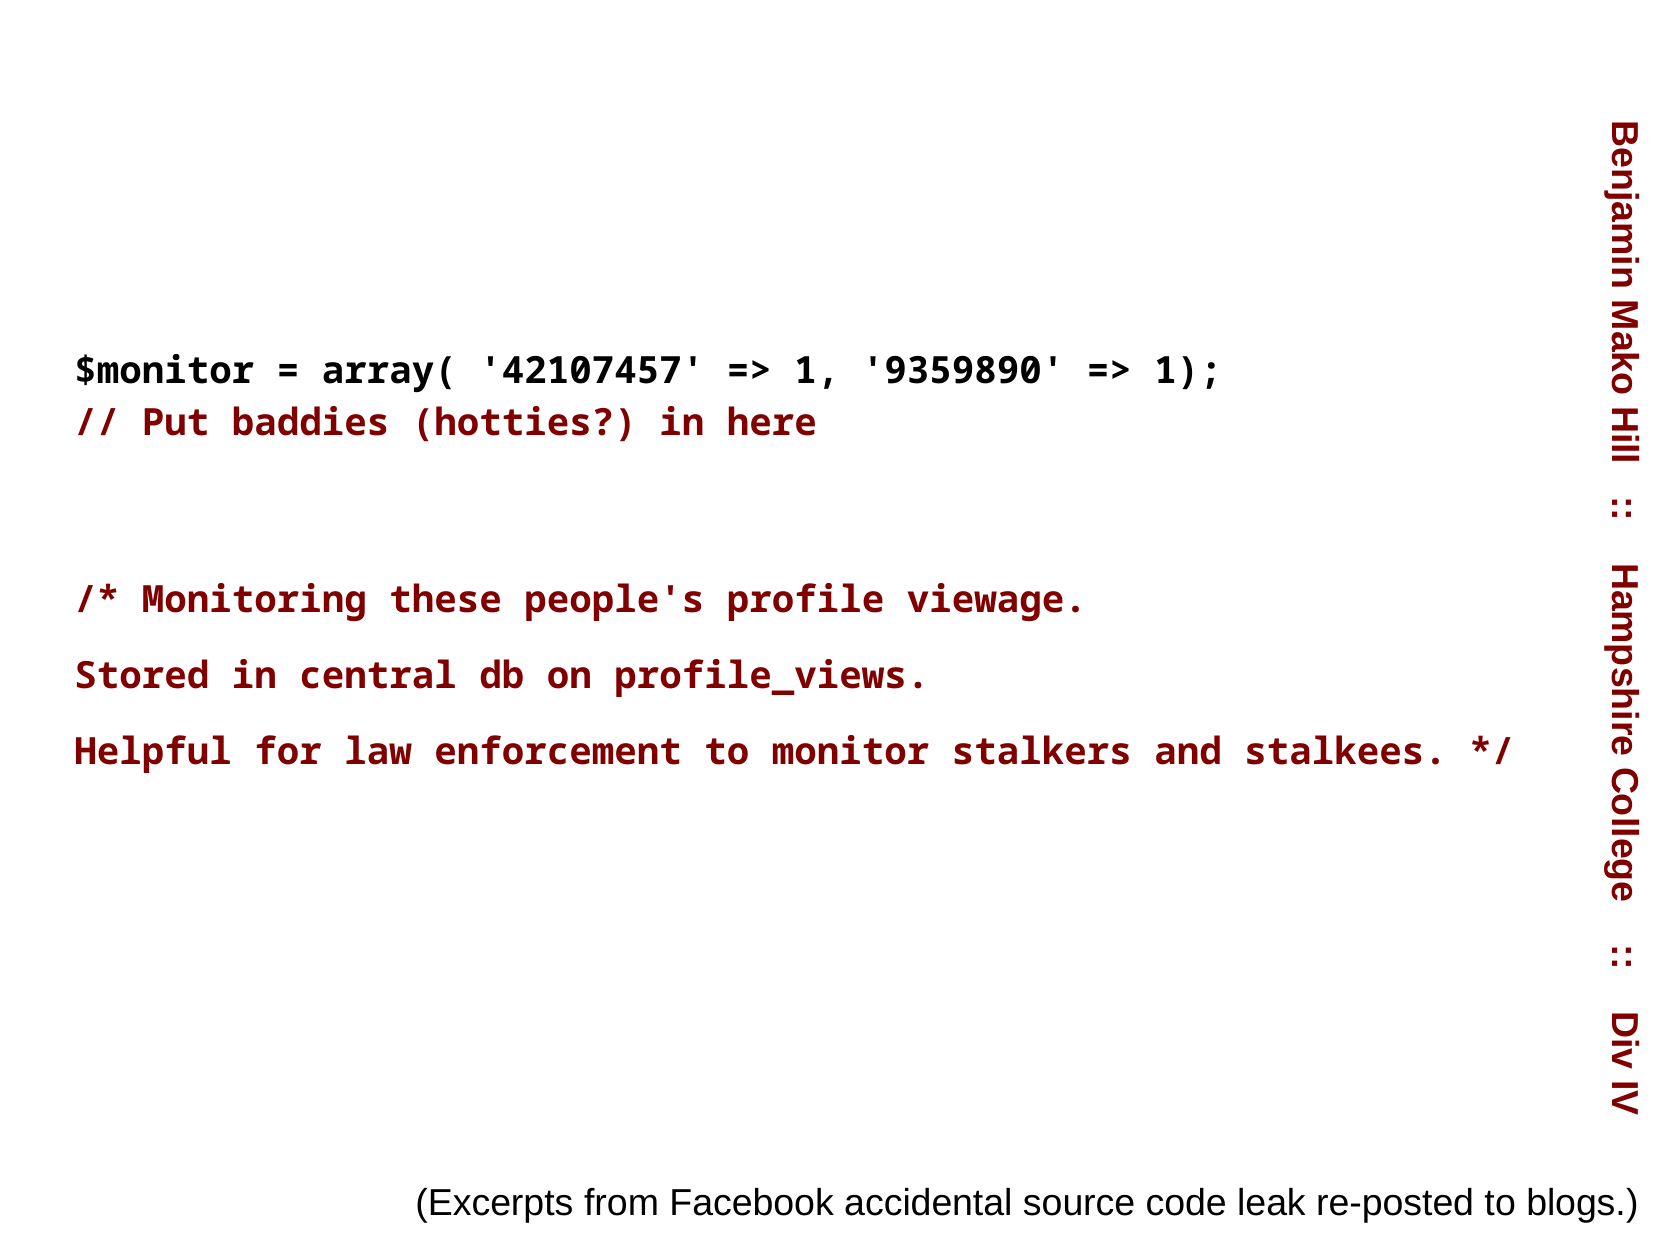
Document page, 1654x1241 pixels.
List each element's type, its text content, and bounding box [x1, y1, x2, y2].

text_box (Excerpts from Facebook accidental source code leak re-posted to blogs.) [219, 1174, 1654, 1232]
text_box $monitor = array( '42107457' => 1, '9359890' => 1); // Put baddies (hotties?) in here /* Monitoring these people's profile viewage. Stored in central db on profile_views. Helpful for law enforcement to monitor stalkers and stalkees. */ [59, 336, 1522, 837]
